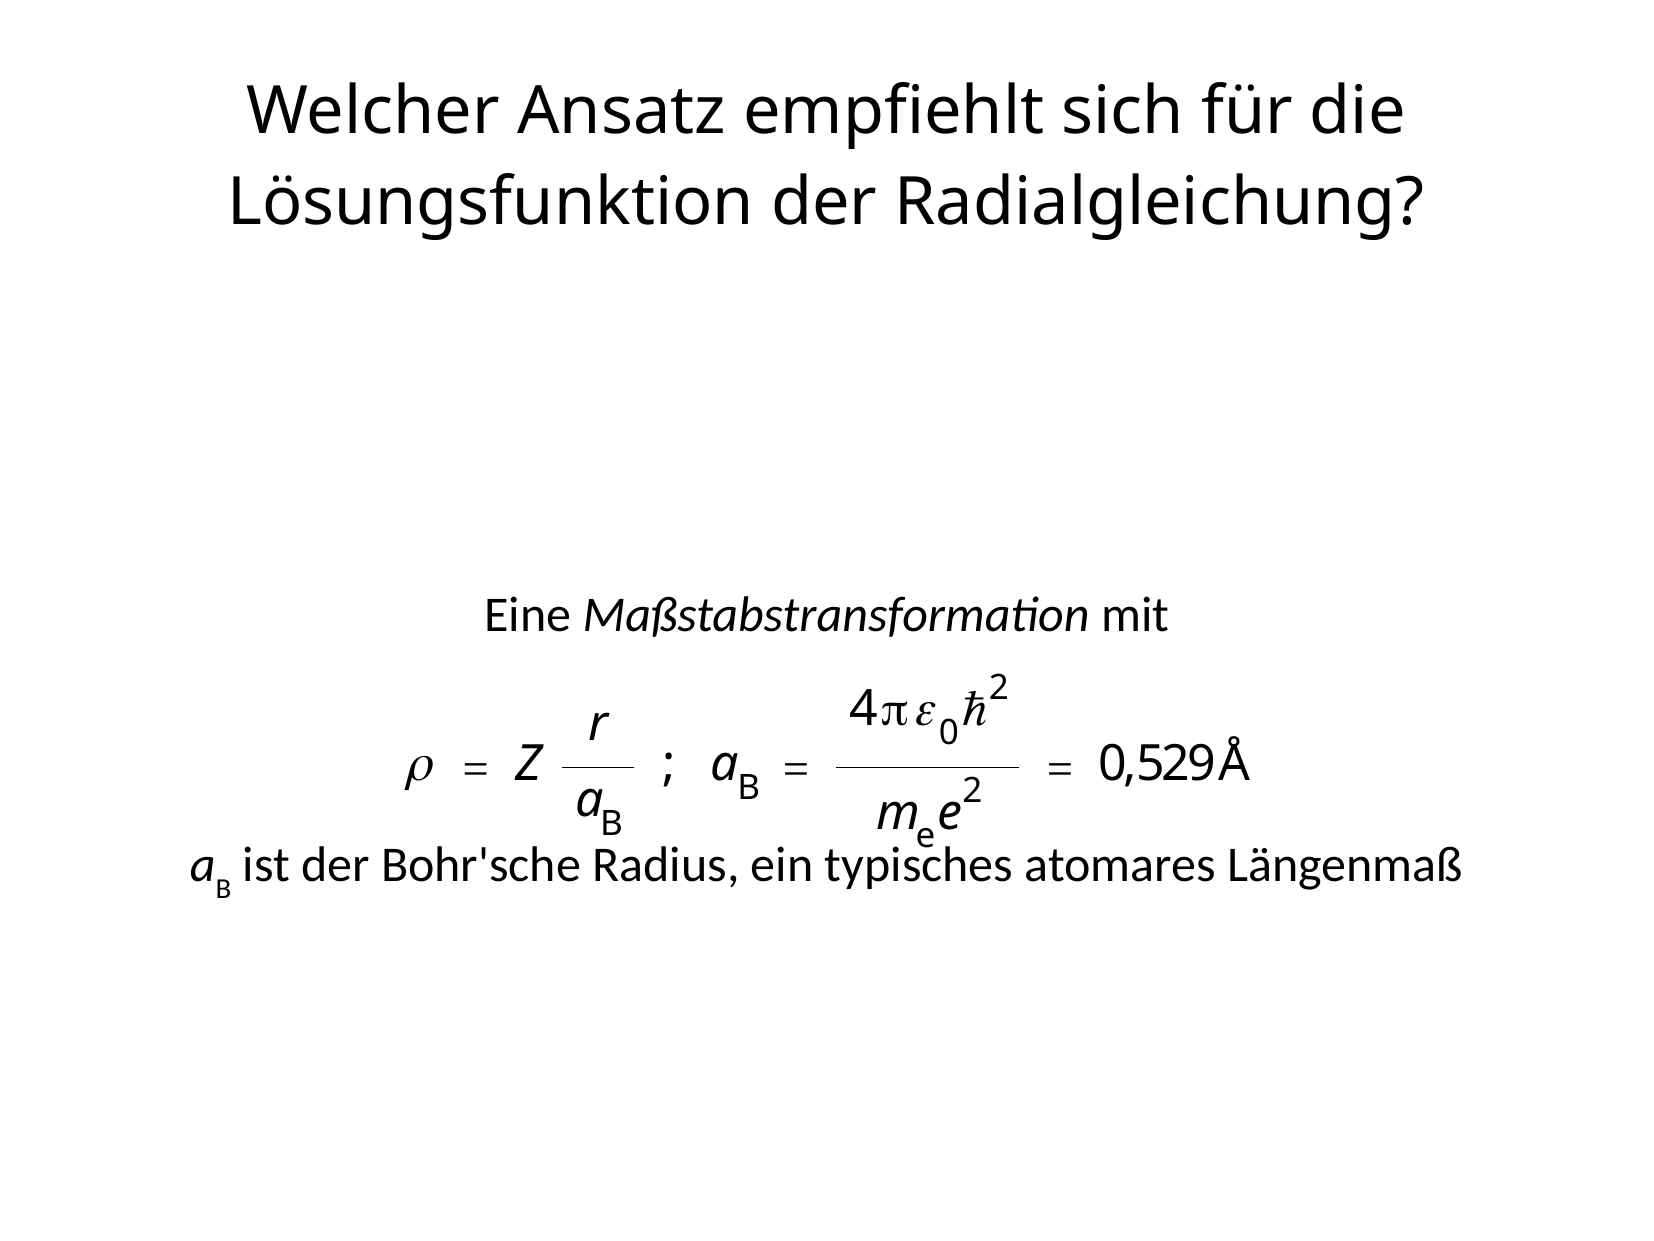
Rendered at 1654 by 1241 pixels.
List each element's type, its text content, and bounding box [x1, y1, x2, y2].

subtitle Eine Maßstabstransformation mit aB ist der Bohr'sche Radius, ein typisches atomares Längenmaß [82, 290, 1571, 1010]
chart [395, 666, 1259, 858]
title Welcher Ansatz empfiehlt sich für die Lösungsfunktion der Radialgleichung? [82, 49, 1571, 257]
